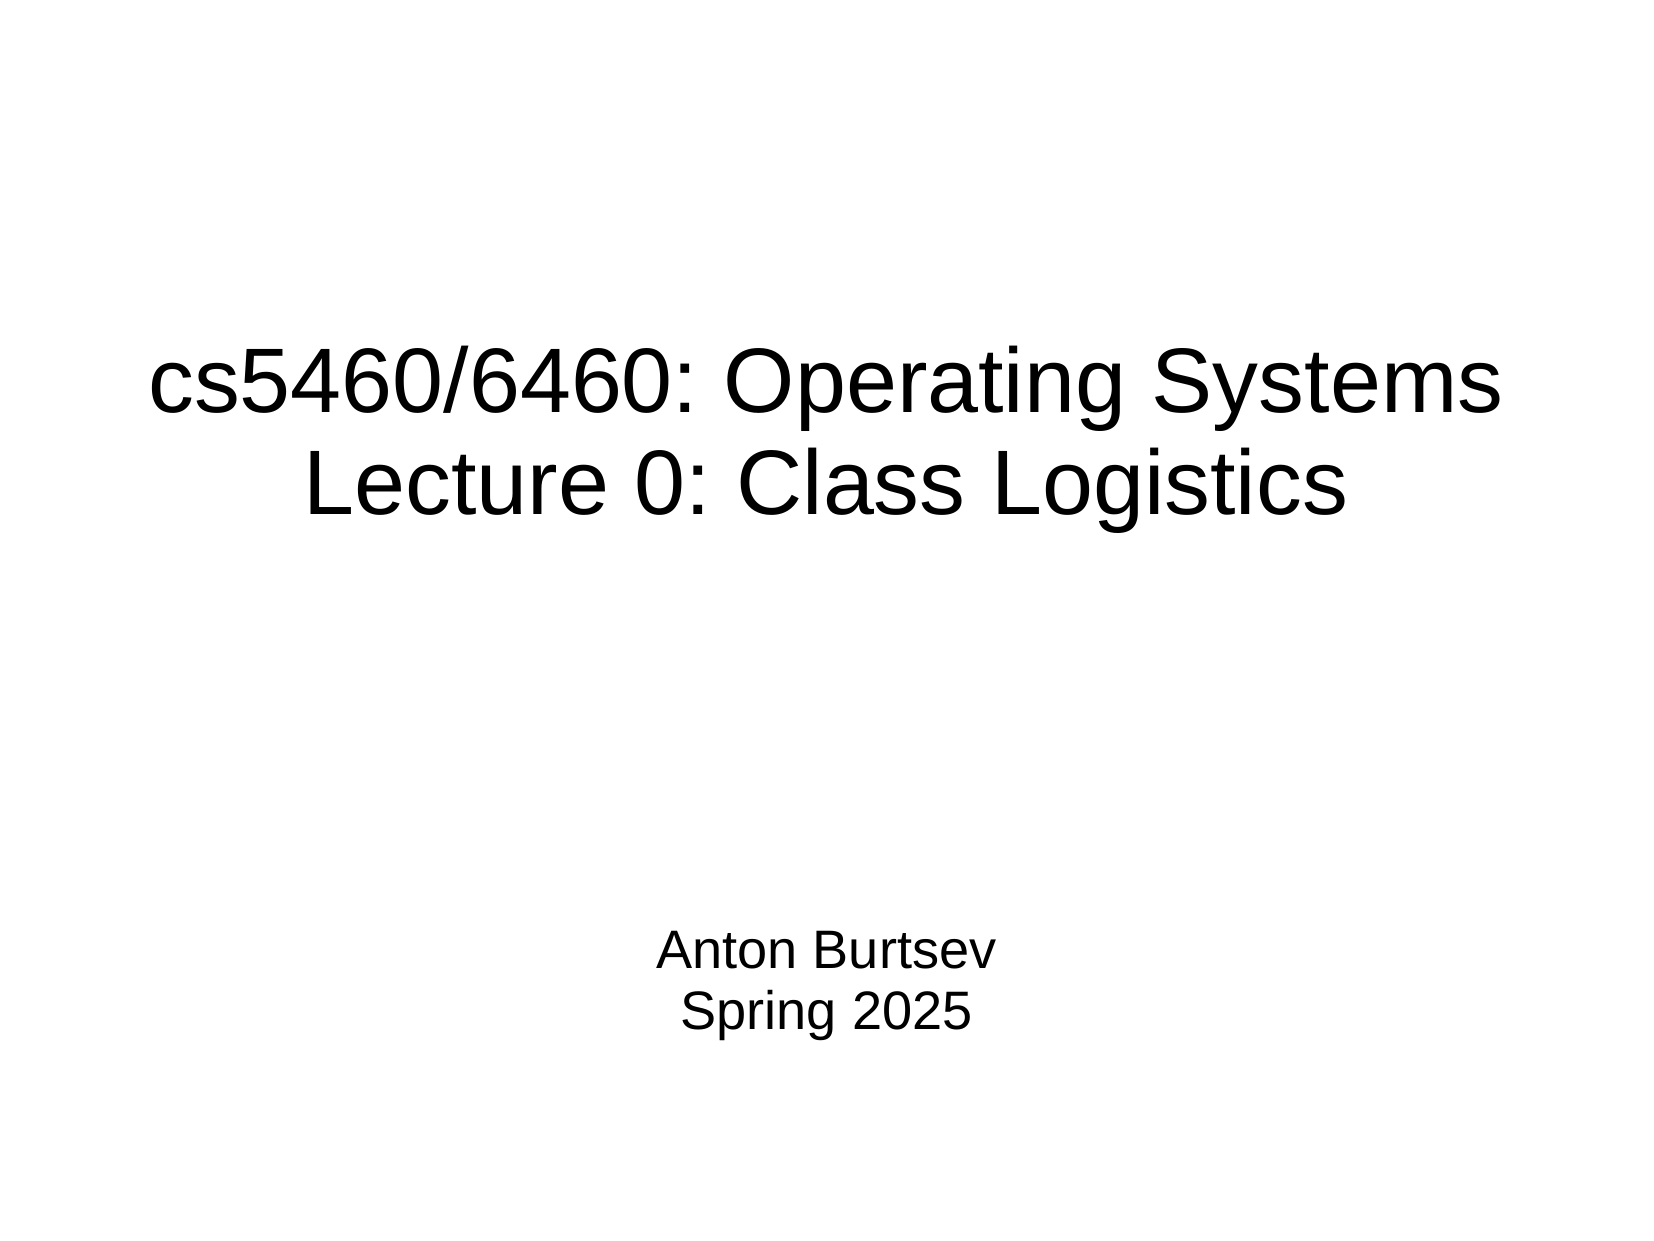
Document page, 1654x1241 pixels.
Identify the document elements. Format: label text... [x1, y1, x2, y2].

subtitle Anton Burtsev Spring 2025 [82, 637, 1571, 1109]
title cs5460/6460: Operating Systems Lecture 0: Class Logistics [82, 113, 1571, 637]
